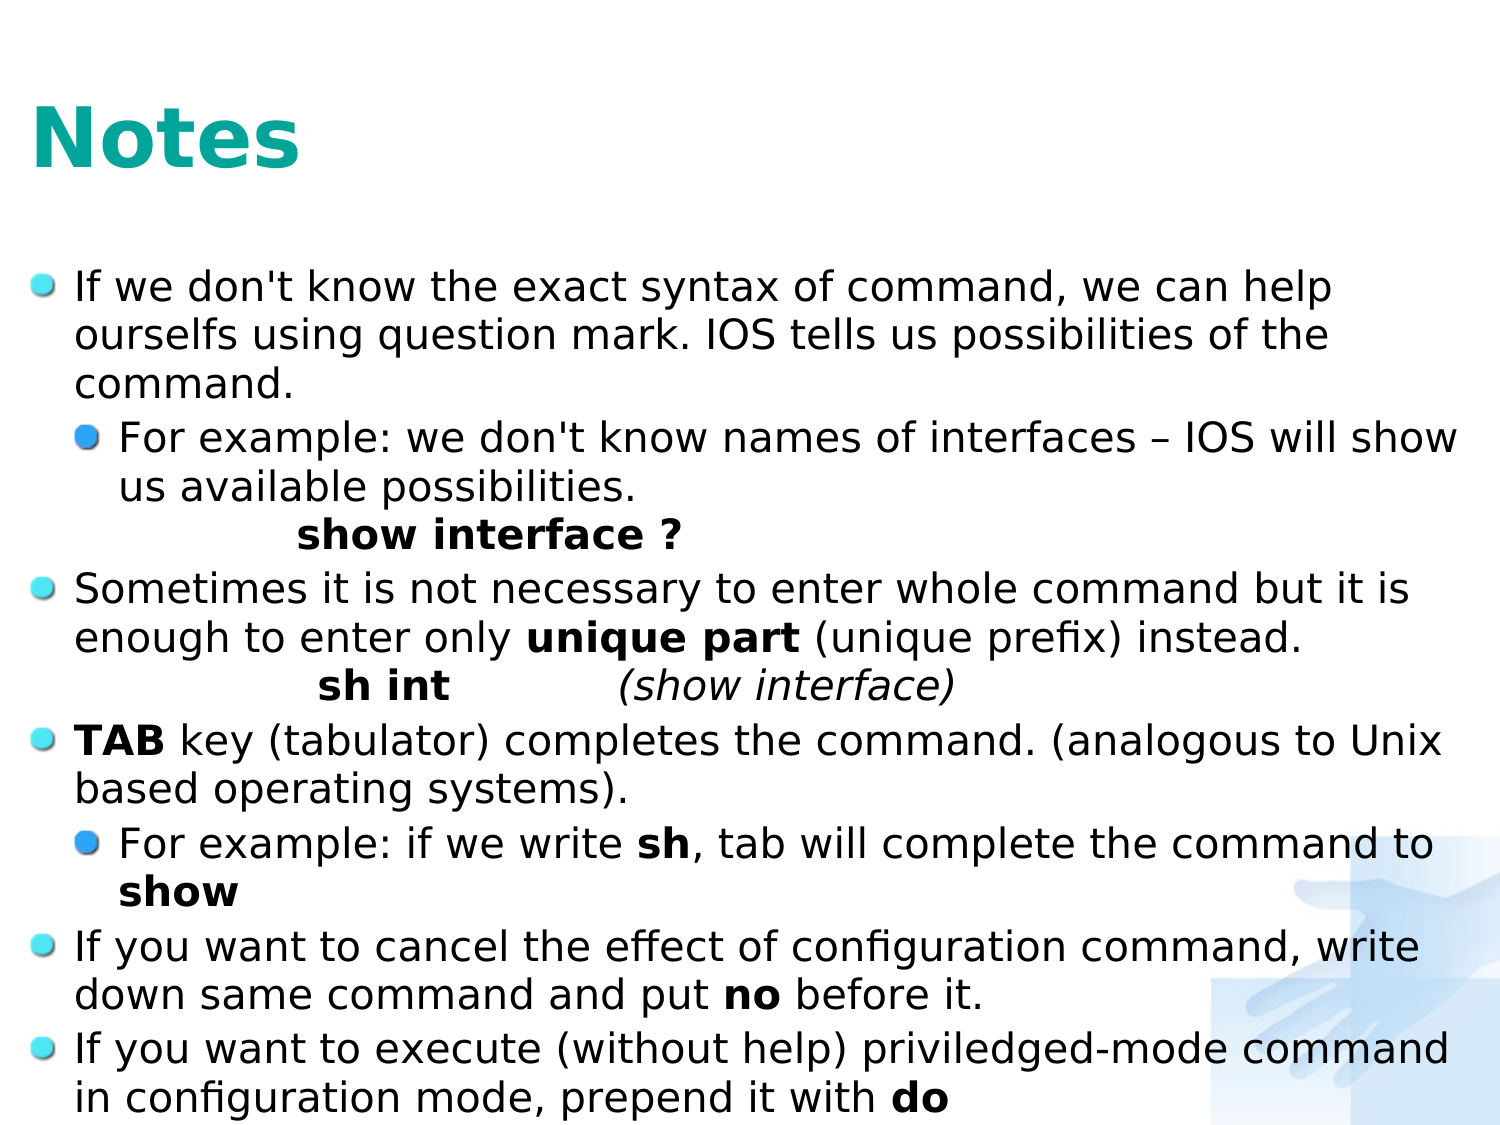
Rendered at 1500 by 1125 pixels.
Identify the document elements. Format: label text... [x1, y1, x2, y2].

title Notes [29, 21, 1477, 257]
picture [0, 0, 1500, 1125]
list If we don't know the exact syntax of command, we can help ourselfs using question mark. IOS tells us possibilities of the command. For example: we don't know names of interfaces – IOS will show us available possibilities. show interface ? Sometimes it is not necessary to enter whole command but it is enough to enter only unique part (unique prefix) instead. sh int (show interface) TAB key (tabulator) completes the command. (analogous to Unix based operating systems). For example: if we write sh, tab will complete the command to show If you want to cancel the effect of configuration command, write down same command and put no before it. If you want to execute (without help) priviledged-mode command in configuration mode, prepend it with do [29, 262, 1477, 1123]
